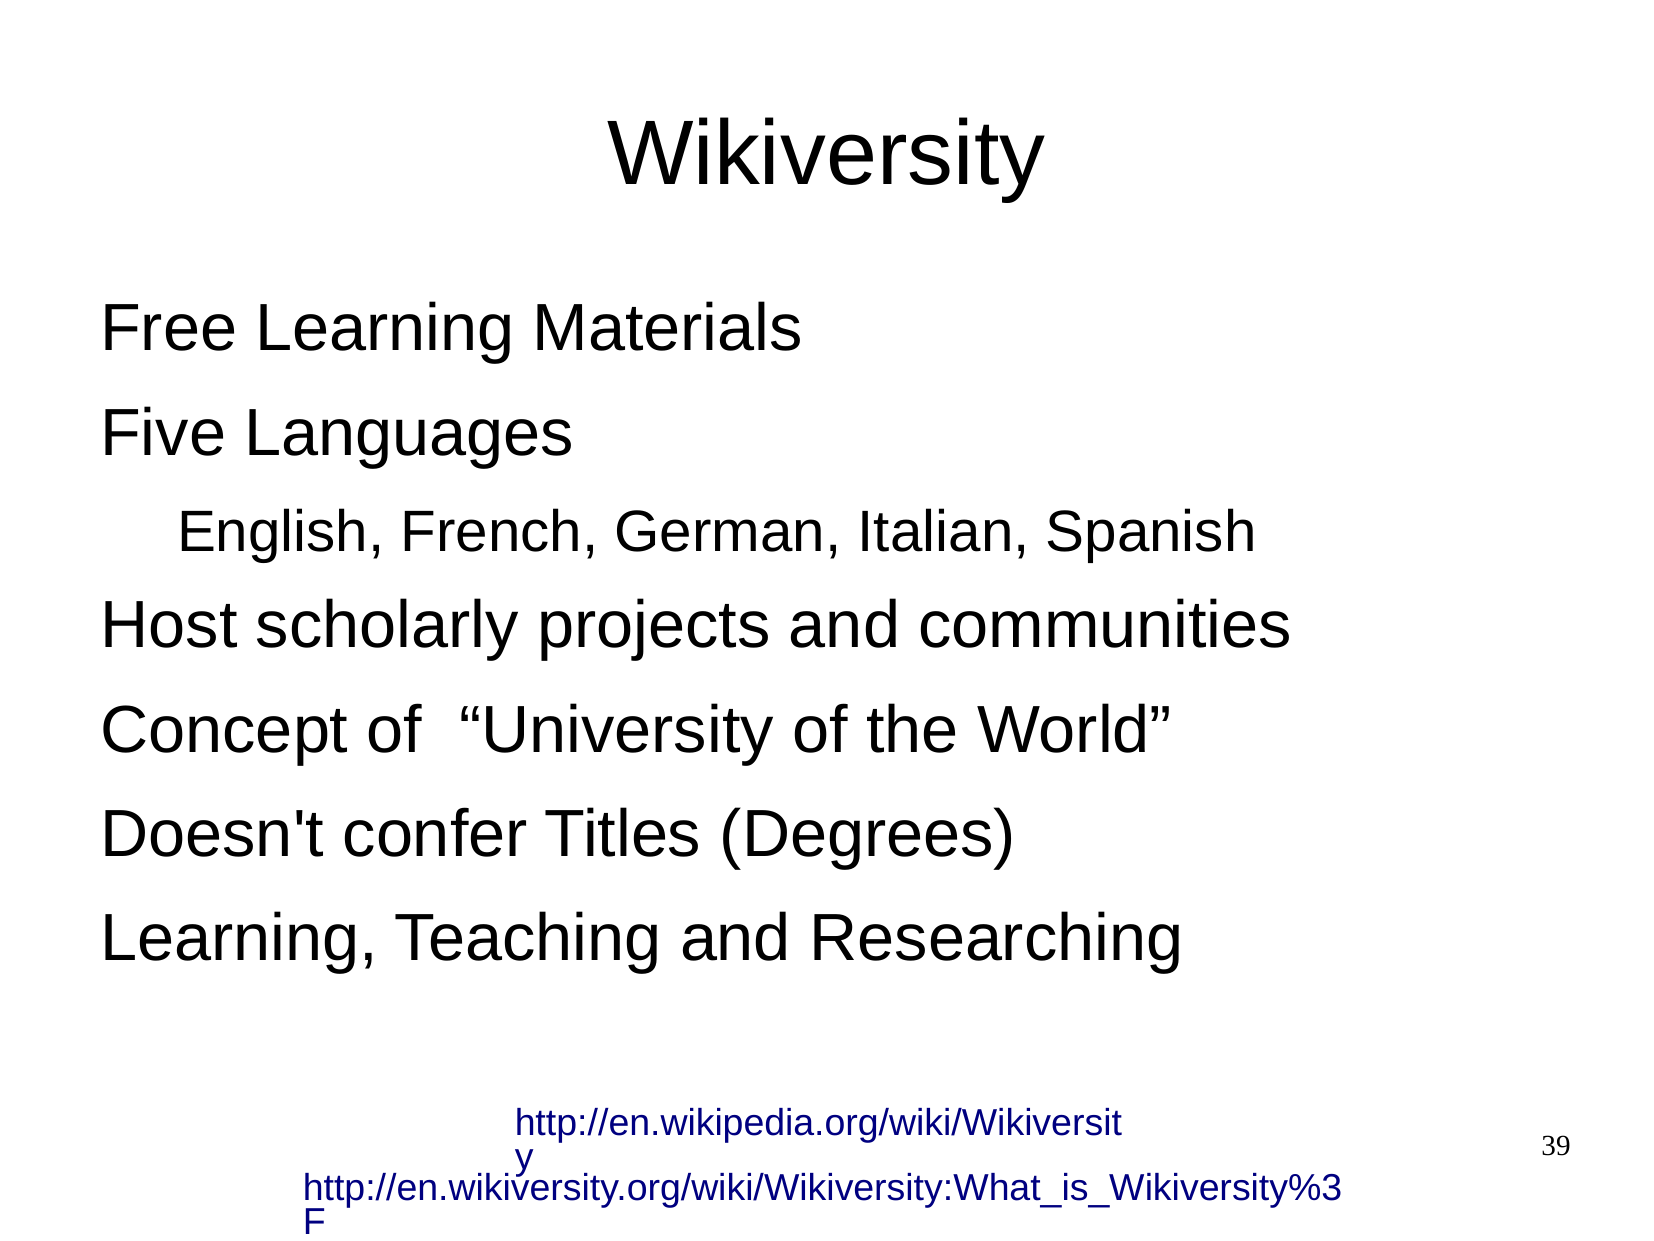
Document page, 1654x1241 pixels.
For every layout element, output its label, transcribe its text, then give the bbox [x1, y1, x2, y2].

text_box http://en.wikiversity.org/wiki/Wikiversity:What_is_Wikiversity%3F [288, 1158, 1378, 1216]
list Free Learning Materials Five Languages English, French, German, Italian, Spanish Host scholarly projects and communities Concept of “University of the World” Doesn't confer Titles (Degrees) Learning, Teaching and Researching [82, 290, 1571, 1094]
title Wikiversity [82, 49, 1571, 257]
text_box http://en.wikipedia.org/wiki/Wikiversity [500, 1093, 1154, 1151]
